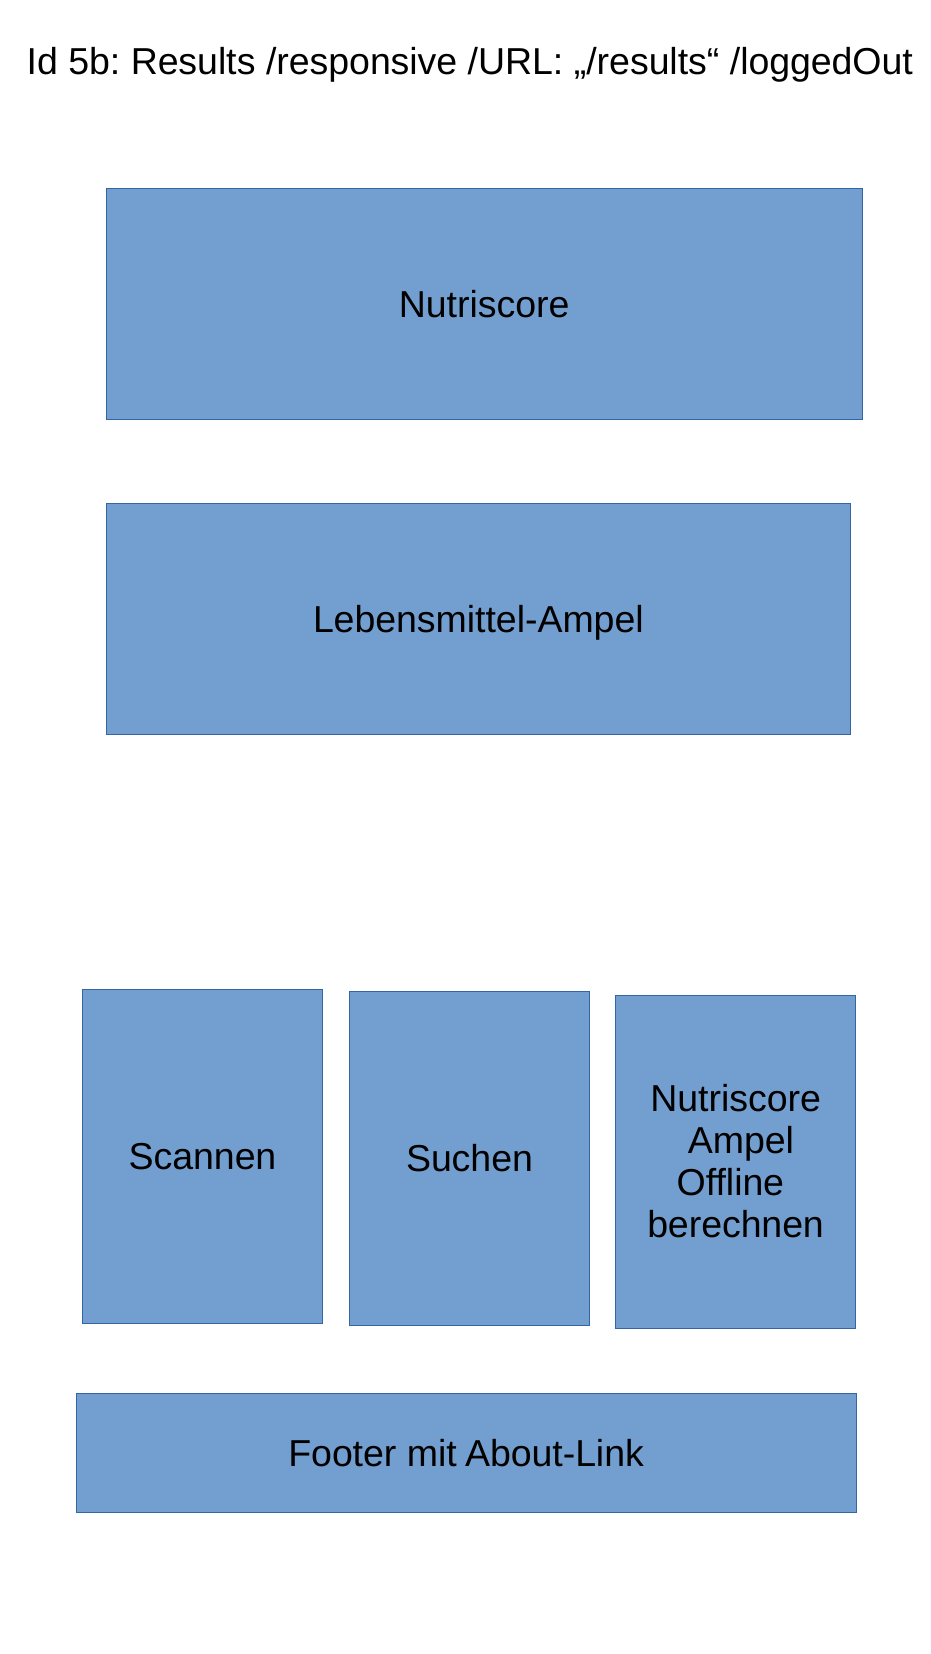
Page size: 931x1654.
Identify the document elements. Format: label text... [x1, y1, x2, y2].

text_box Scannen [82, 989, 323, 1324]
text_box Nutriscore [106, 188, 863, 420]
text_box Id 5b: Results /responsive /URL: „/results“ /loggedOut [11, 33, 931, 133]
text_box Suchen [349, 991, 590, 1326]
text_box Nutriscore Ampel Offline berechnen [615, 995, 856, 1329]
text_box Footer mit About-Link [76, 1393, 857, 1513]
text_box Lebensmittel-Ampel [106, 503, 851, 735]
